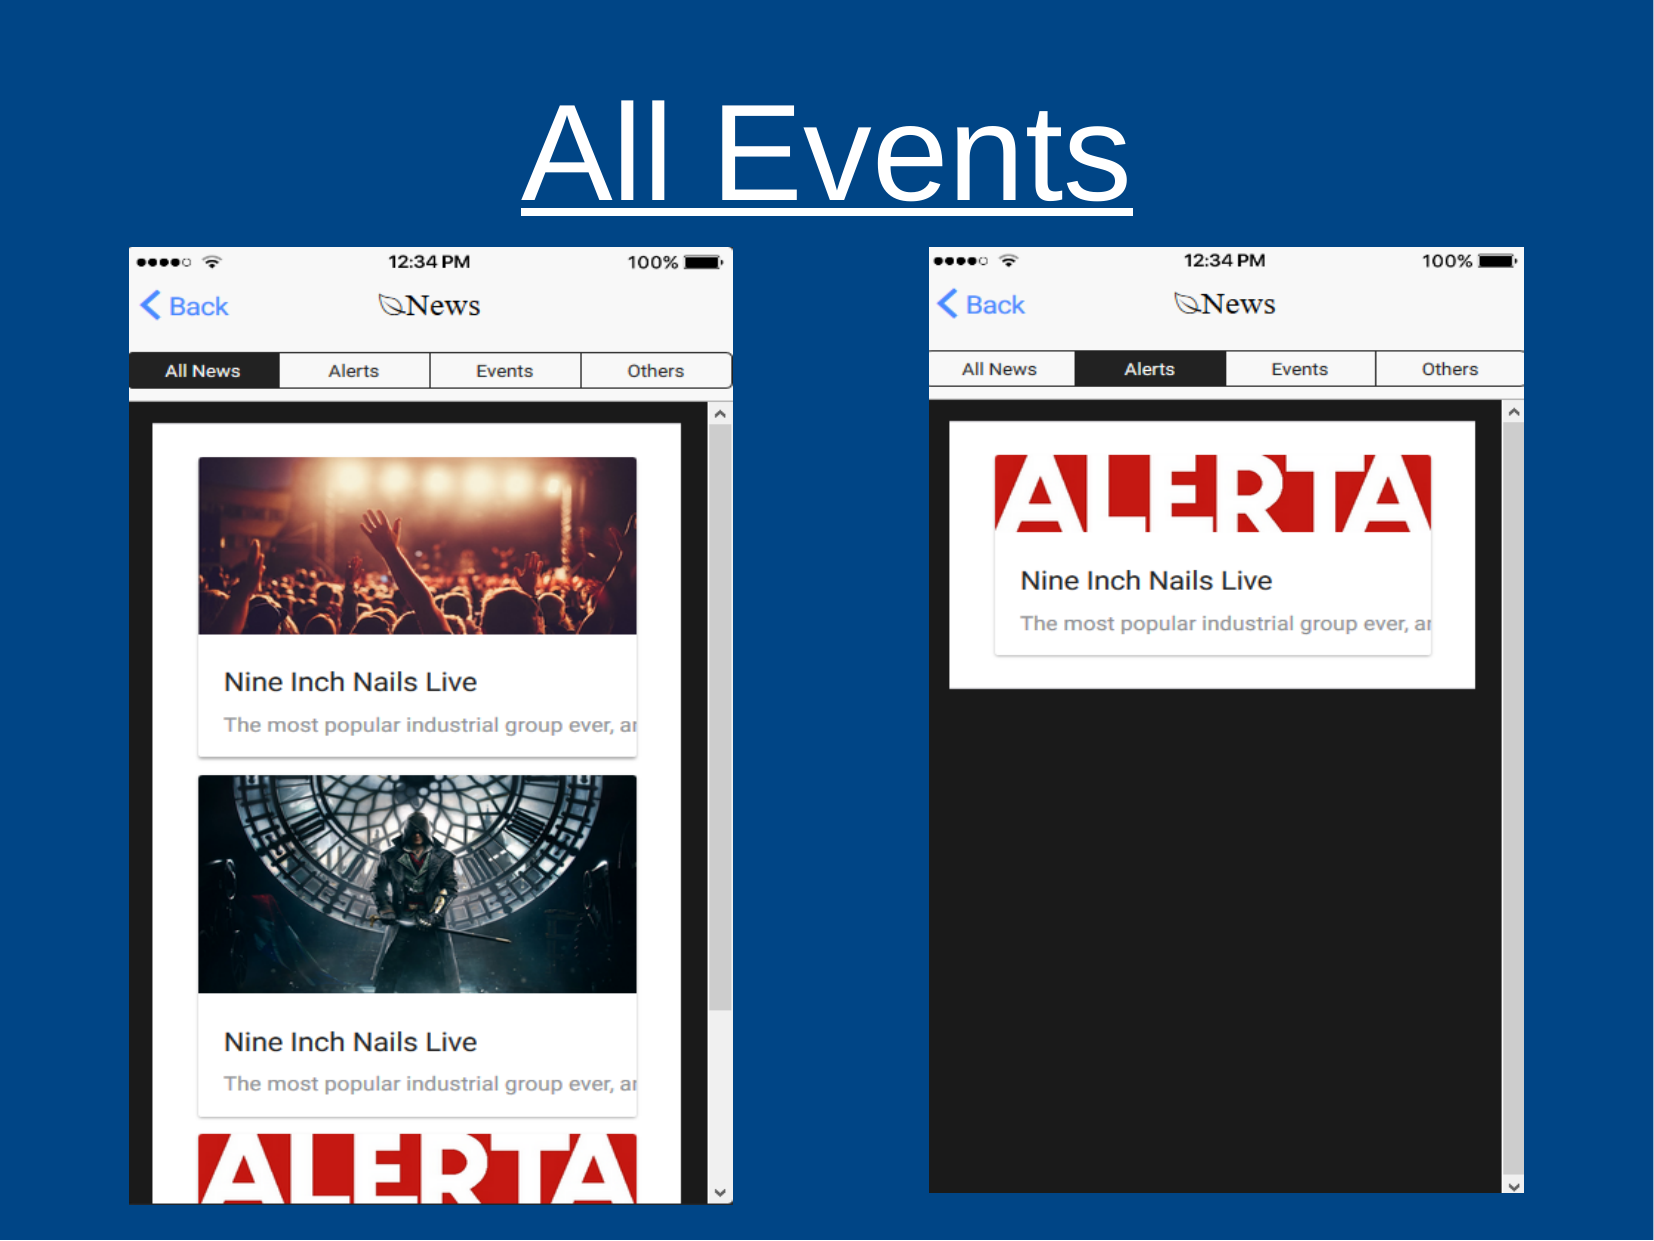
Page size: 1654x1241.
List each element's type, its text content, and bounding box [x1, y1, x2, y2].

picture [129, 247, 733, 1205]
picture [929, 247, 1524, 1193]
title All Events [82, 49, 1571, 257]
